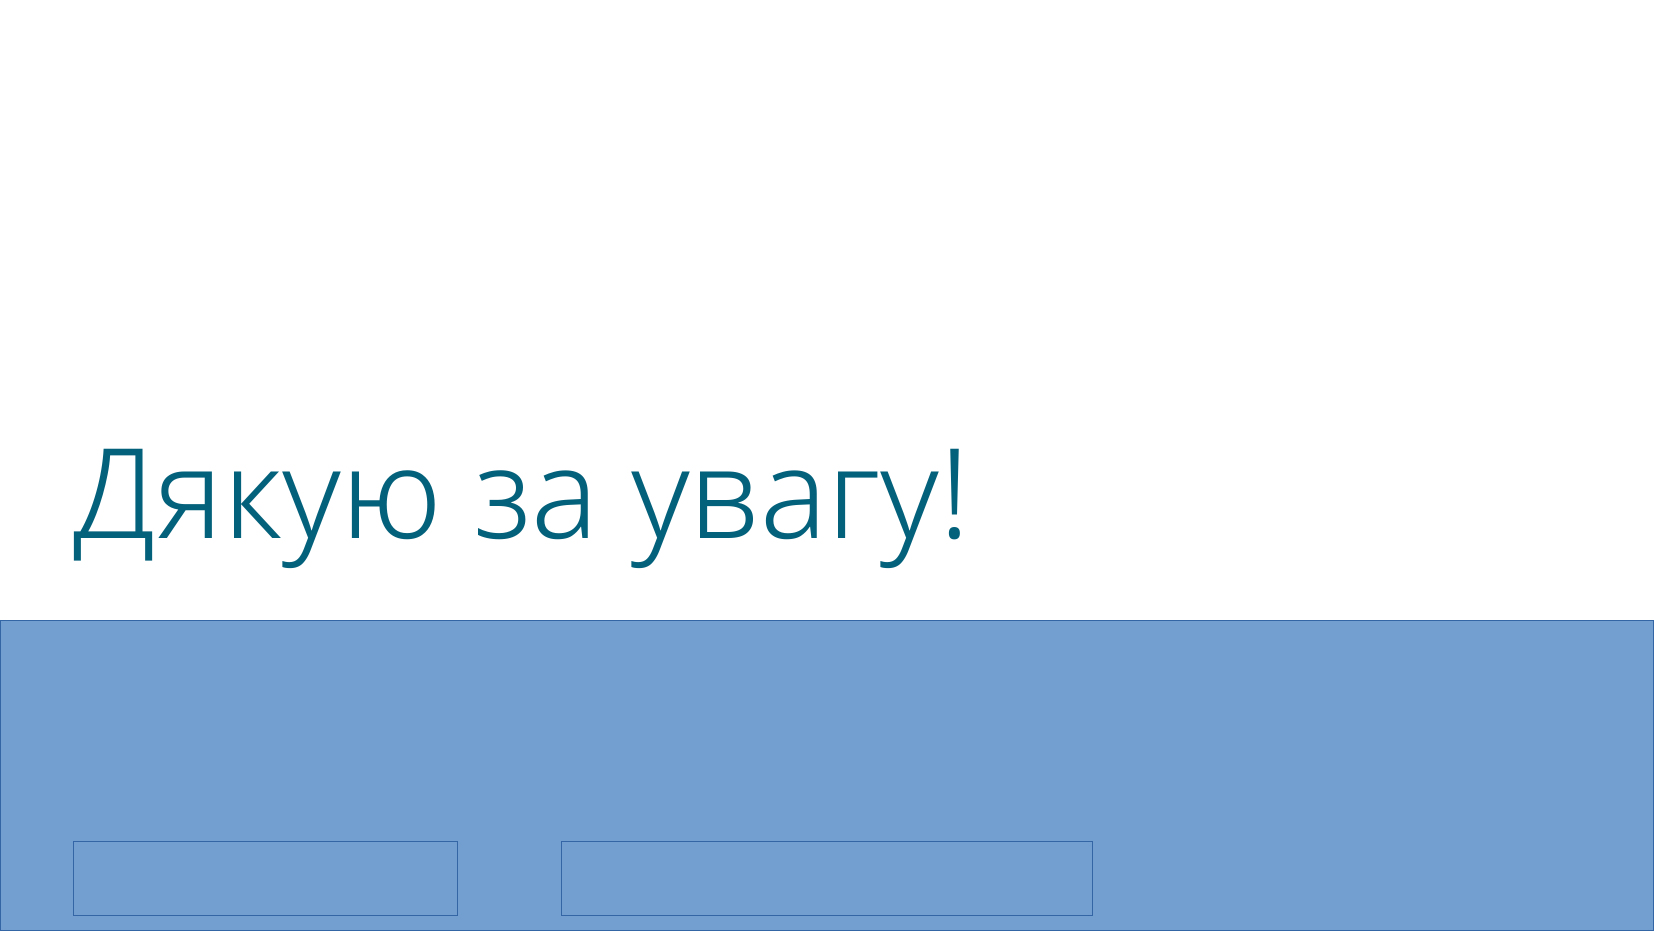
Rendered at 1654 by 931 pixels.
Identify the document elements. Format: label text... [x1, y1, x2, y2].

title Дякую за увагу! [73, 44, 1551, 576]
